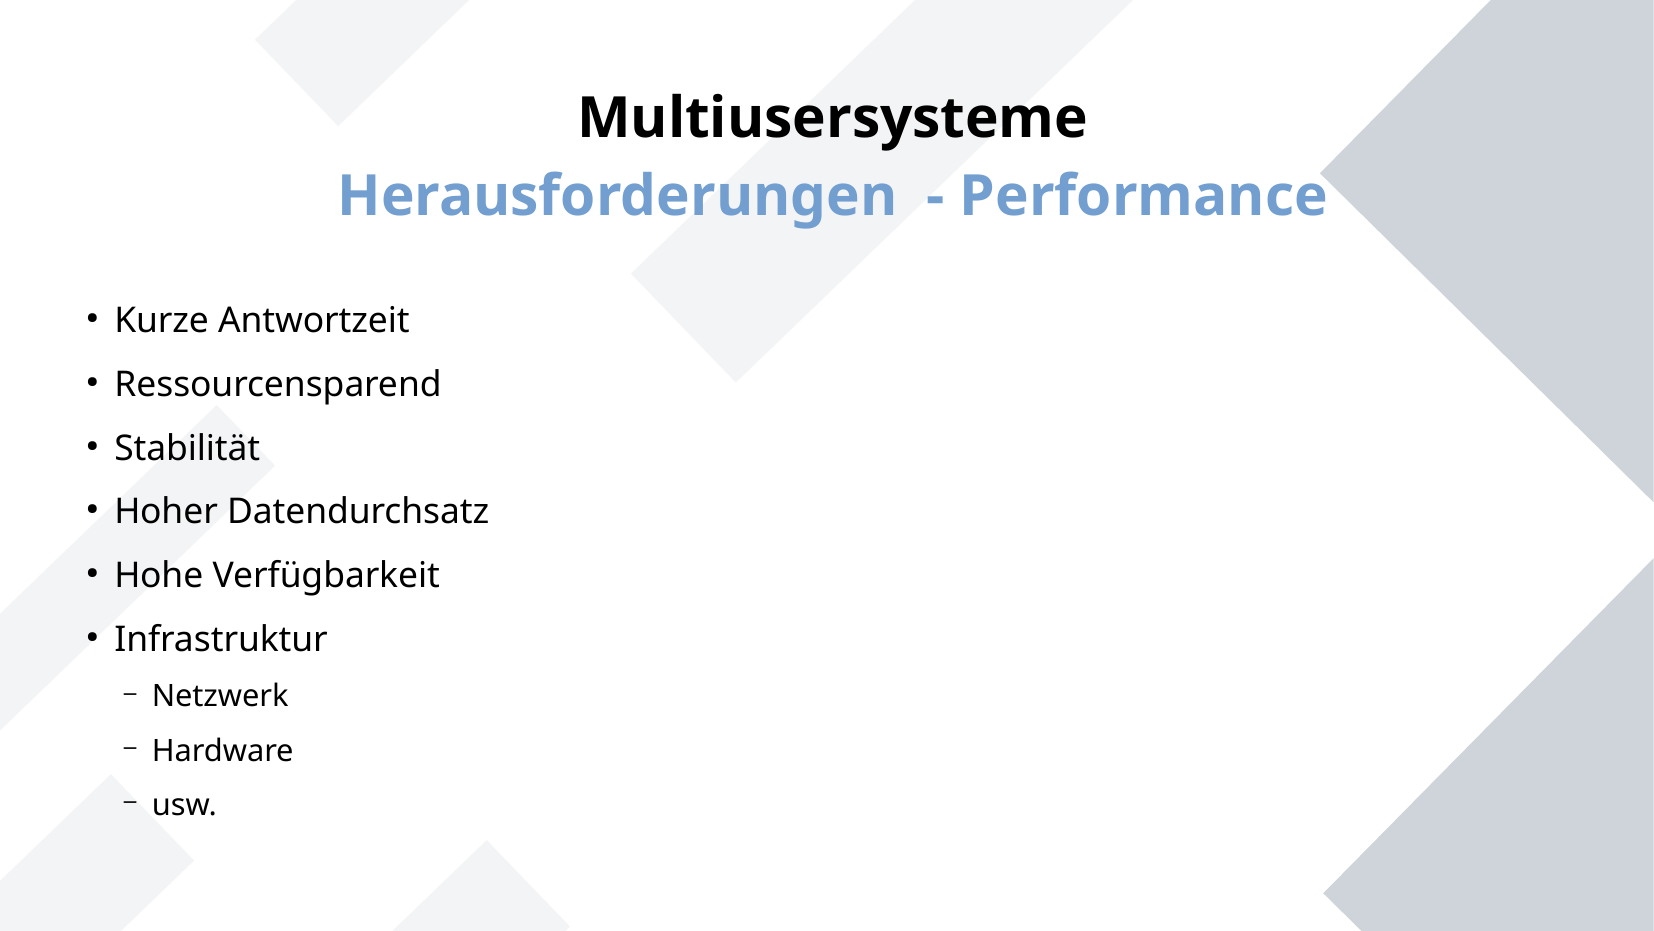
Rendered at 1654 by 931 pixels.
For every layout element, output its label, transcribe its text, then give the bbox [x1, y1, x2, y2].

list Kurze Antwortzeit Ressourcensparend Stabilität Hoher Datendurchsatz Hohe Verfügbarkeit Infrastruktur Netzwerk Hardware usw. [76, 295, 1565, 835]
title Multiusersysteme Herausforderungen - Performance [88, 76, 1577, 233]
